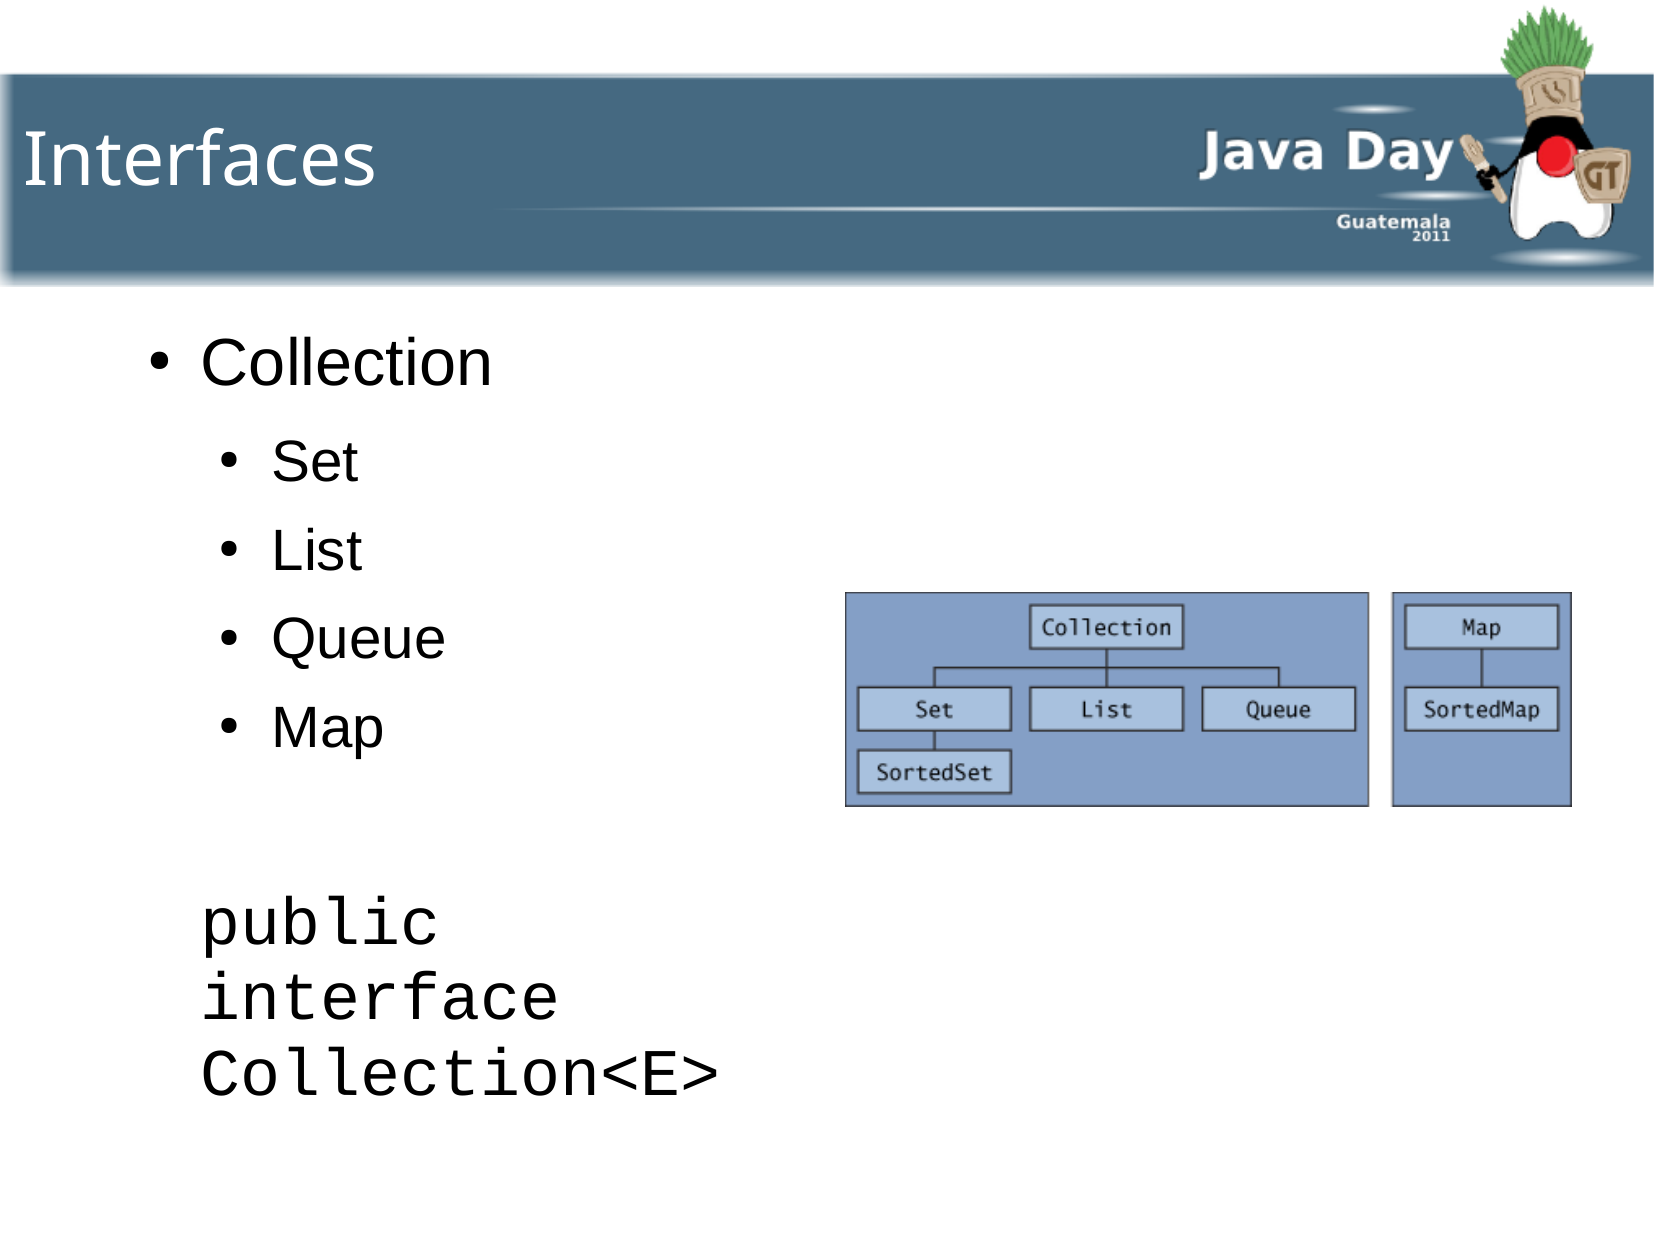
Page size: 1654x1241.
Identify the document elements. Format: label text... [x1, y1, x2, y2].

title Interfaces [23, 52, 1512, 260]
list Collection Set List Queue Map public interface Collection<E> [129, 324, 793, 1231]
picture [845, 592, 1572, 807]
picture [0, 3, 1654, 287]
